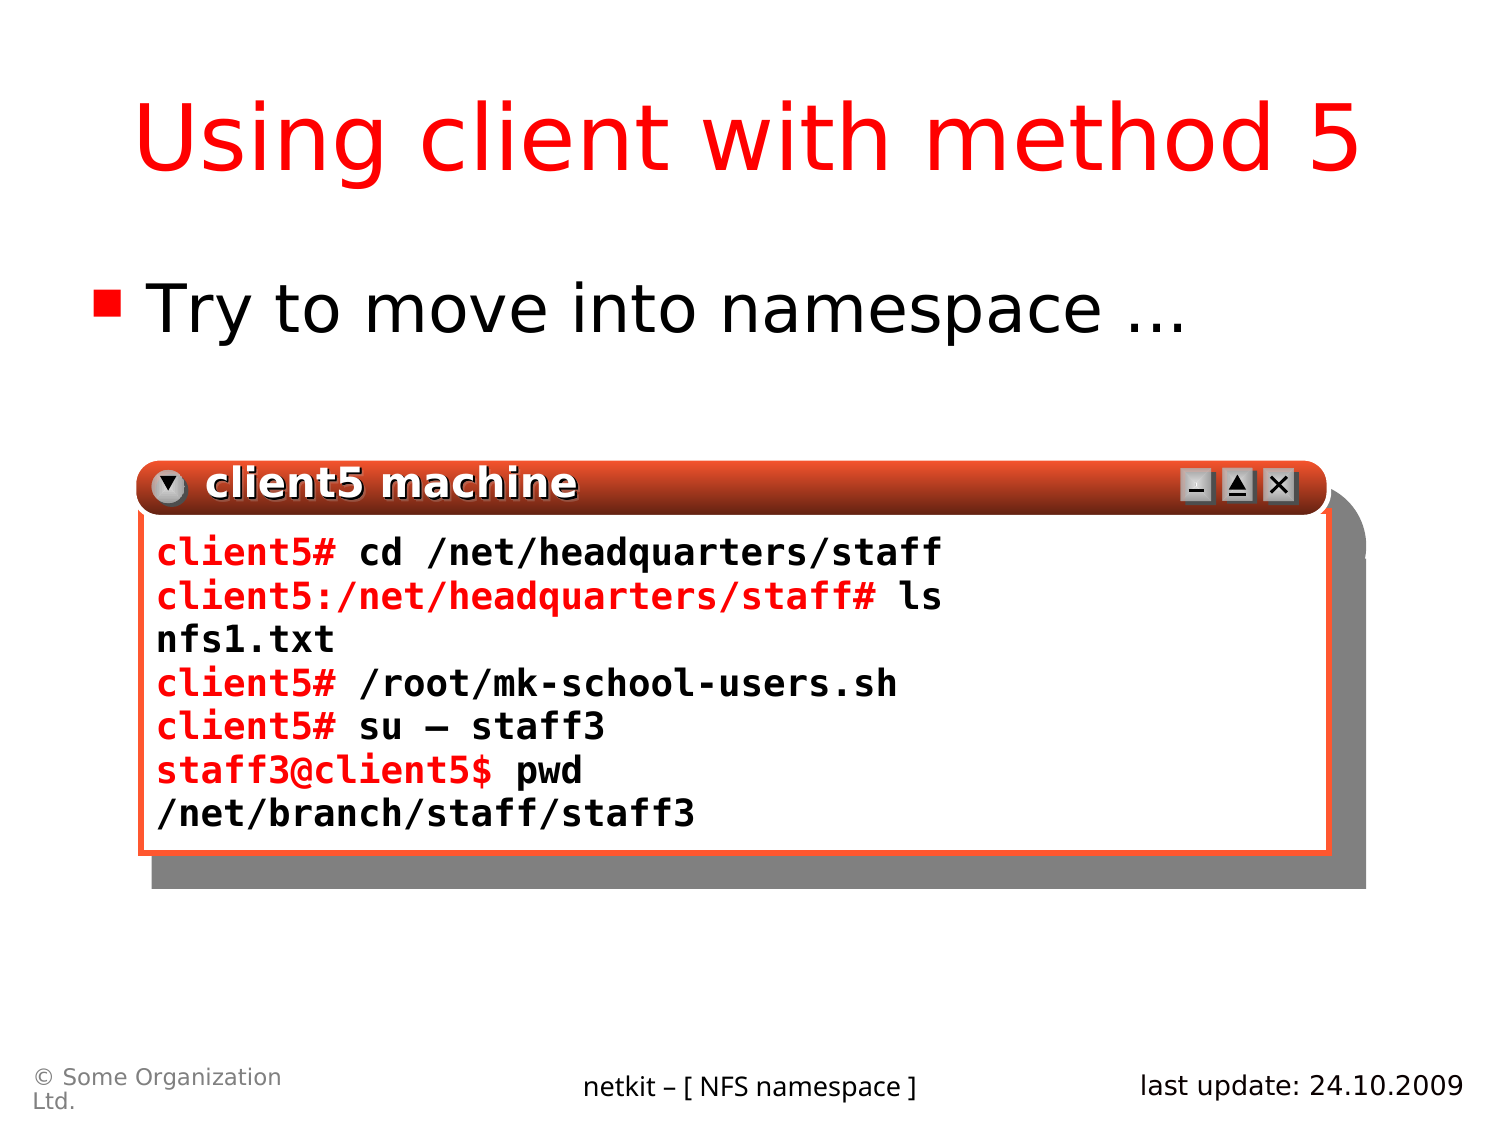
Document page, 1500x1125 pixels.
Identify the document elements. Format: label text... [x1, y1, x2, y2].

text_box [133, 458, 204, 518]
title Using client with method 5 [75, 45, 1426, 233]
list Try to move into namespace ... [75, 262, 1426, 1006]
text_box [151, 458, 1367, 889]
text_box client5 machine [204, 458, 942, 518]
text_box client5# cd /net/headquarters/staff client5:/net/headquarters/staff# ls nfs1.txt client5# /root/mk-school-users.sh client5# su – staff3 staff3@client5$ pwd /net/branch/staff/staff3 [140, 511, 1329, 853]
